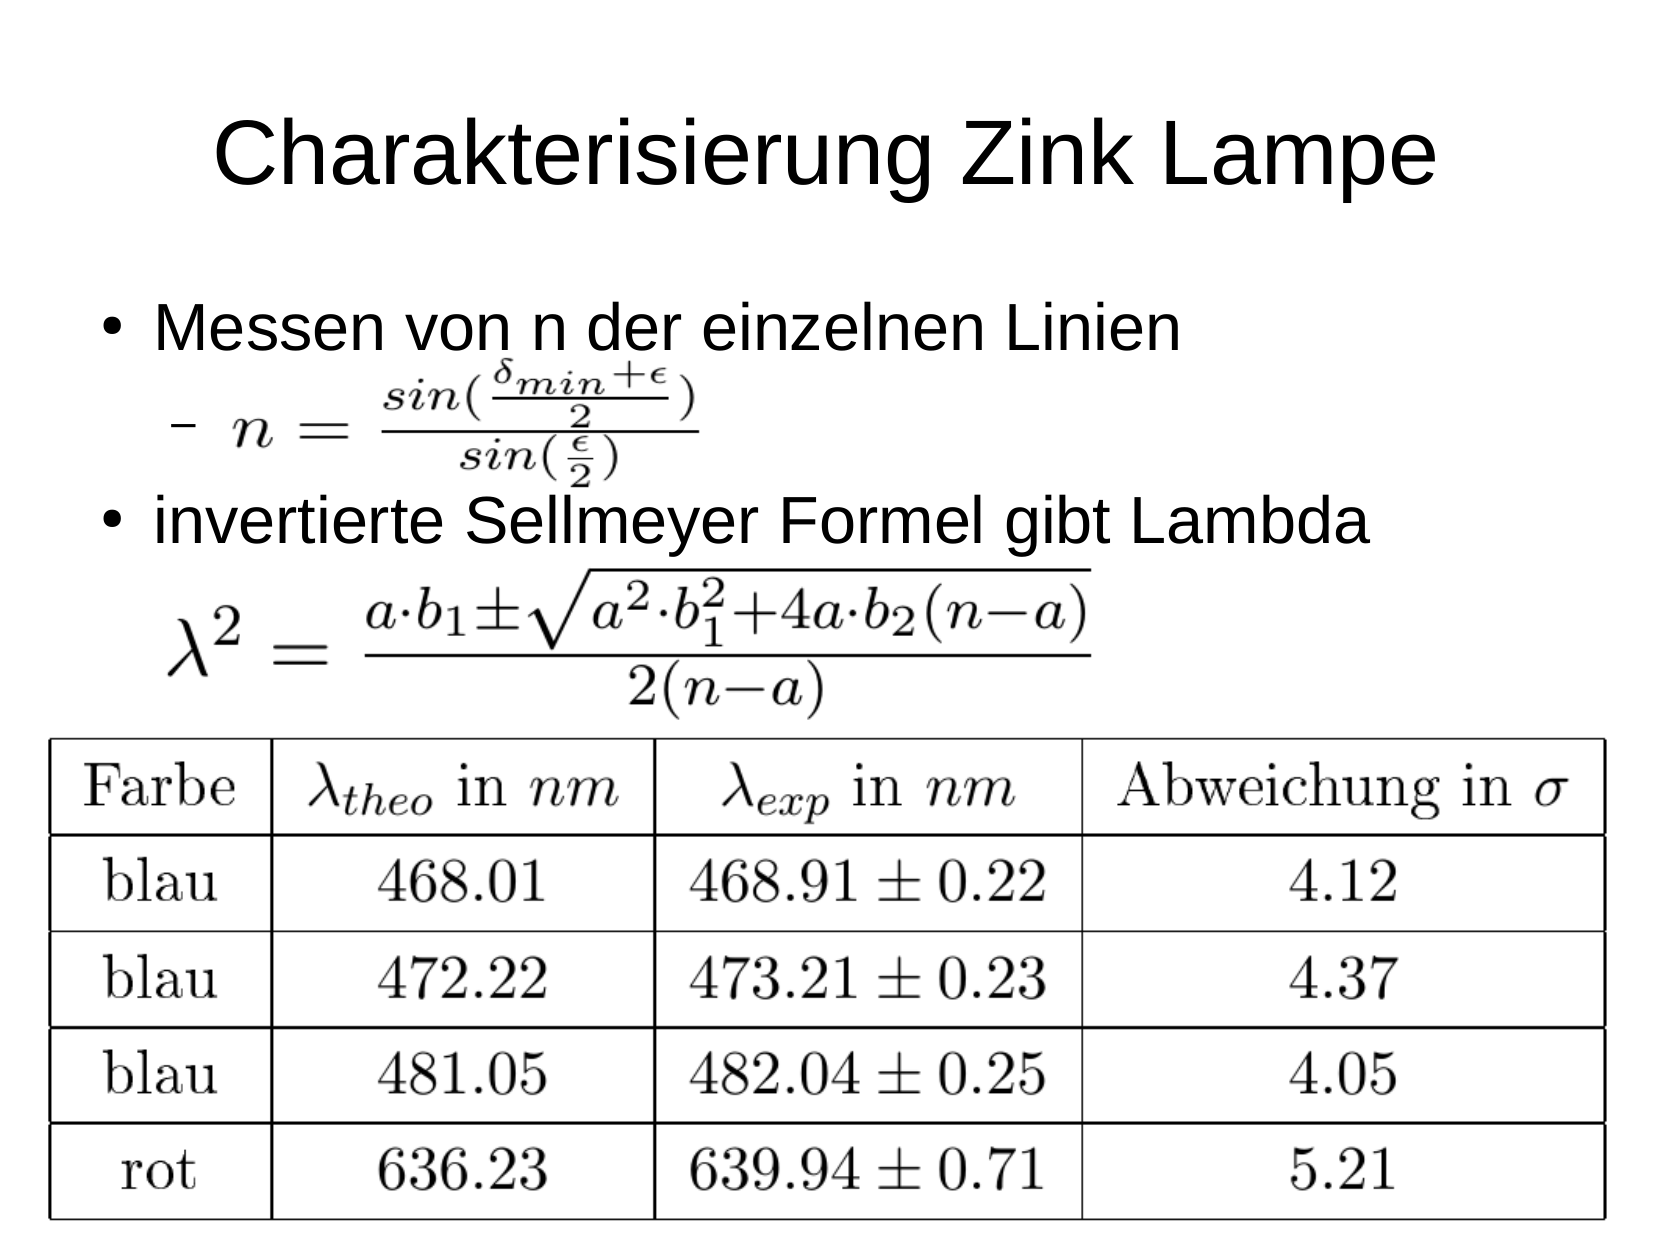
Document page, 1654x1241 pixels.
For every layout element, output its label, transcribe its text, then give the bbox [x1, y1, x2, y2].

title Charakterisierung Zink Lampe [82, 49, 1571, 257]
picture [153, 615, 1099, 726]
list Messen von n der einzelnen Linien invertierte Sellmeyer Formel gibt Lambda [82, 290, 1571, 615]
picture [47, 732, 1610, 1222]
